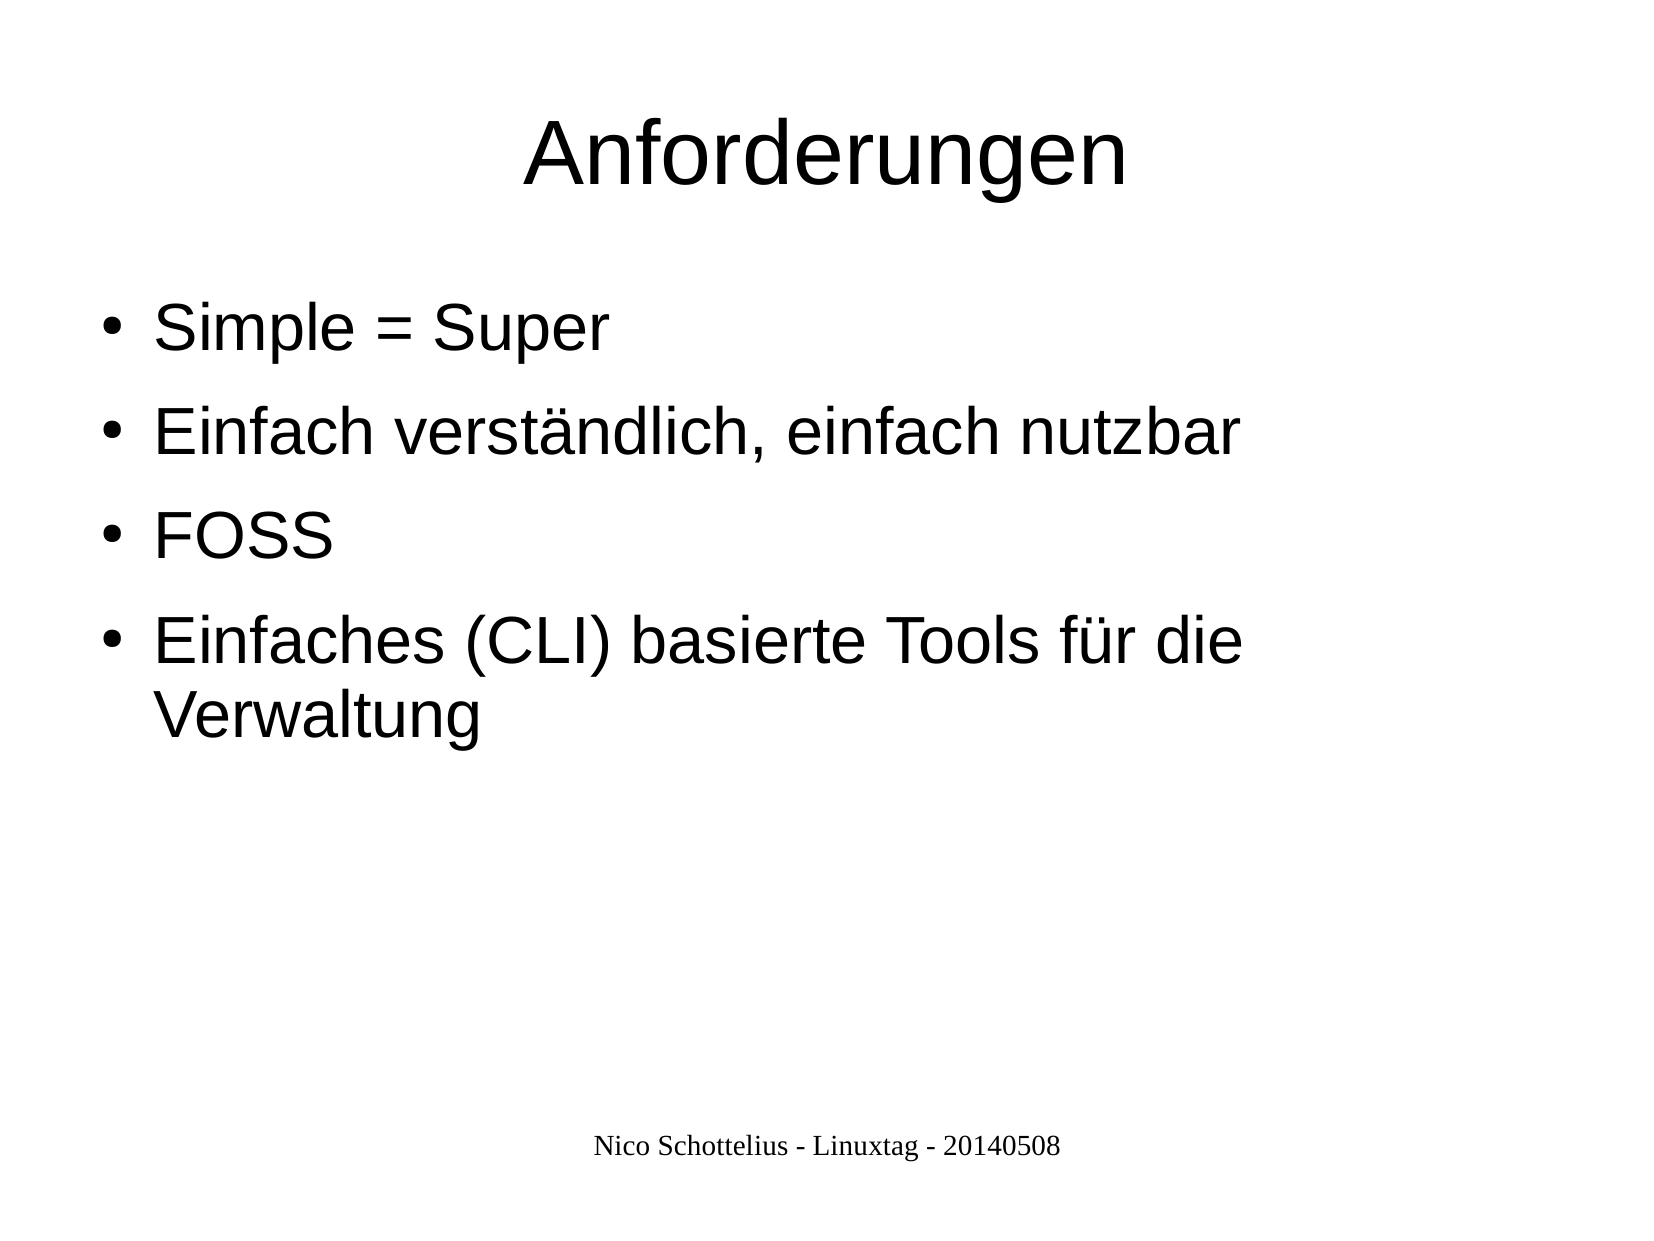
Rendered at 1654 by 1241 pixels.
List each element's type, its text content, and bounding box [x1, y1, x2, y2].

list Simple = Super Einfach verständlich, einfach nutzbar FOSS Einfaches (CLI) basierte Tools für die Verwaltung [82, 290, 1538, 1010]
title Anforderungen [82, 49, 1571, 257]
